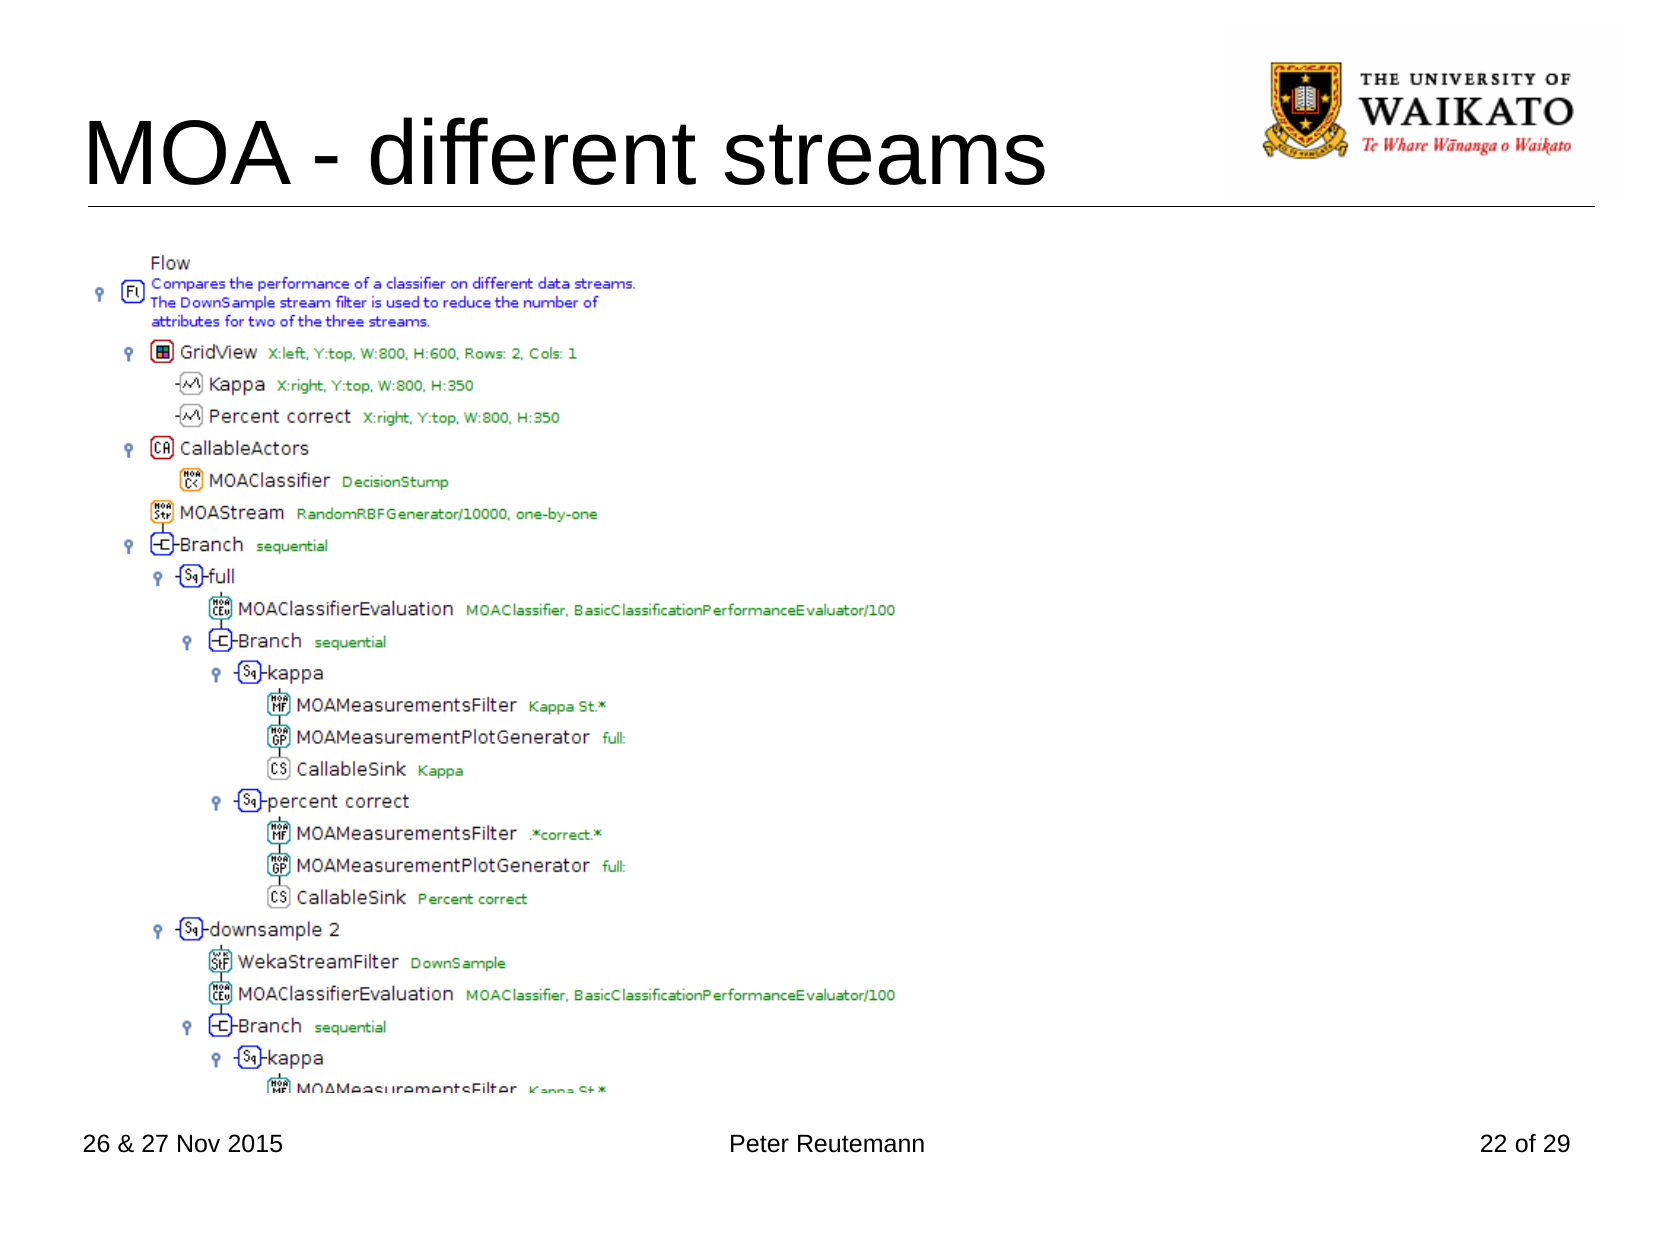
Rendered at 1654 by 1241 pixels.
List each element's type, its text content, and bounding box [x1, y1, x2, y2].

picture [1228, 24, 1619, 201]
picture [88, 248, 1004, 1093]
title MOA - different streams [82, 49, 1571, 257]
